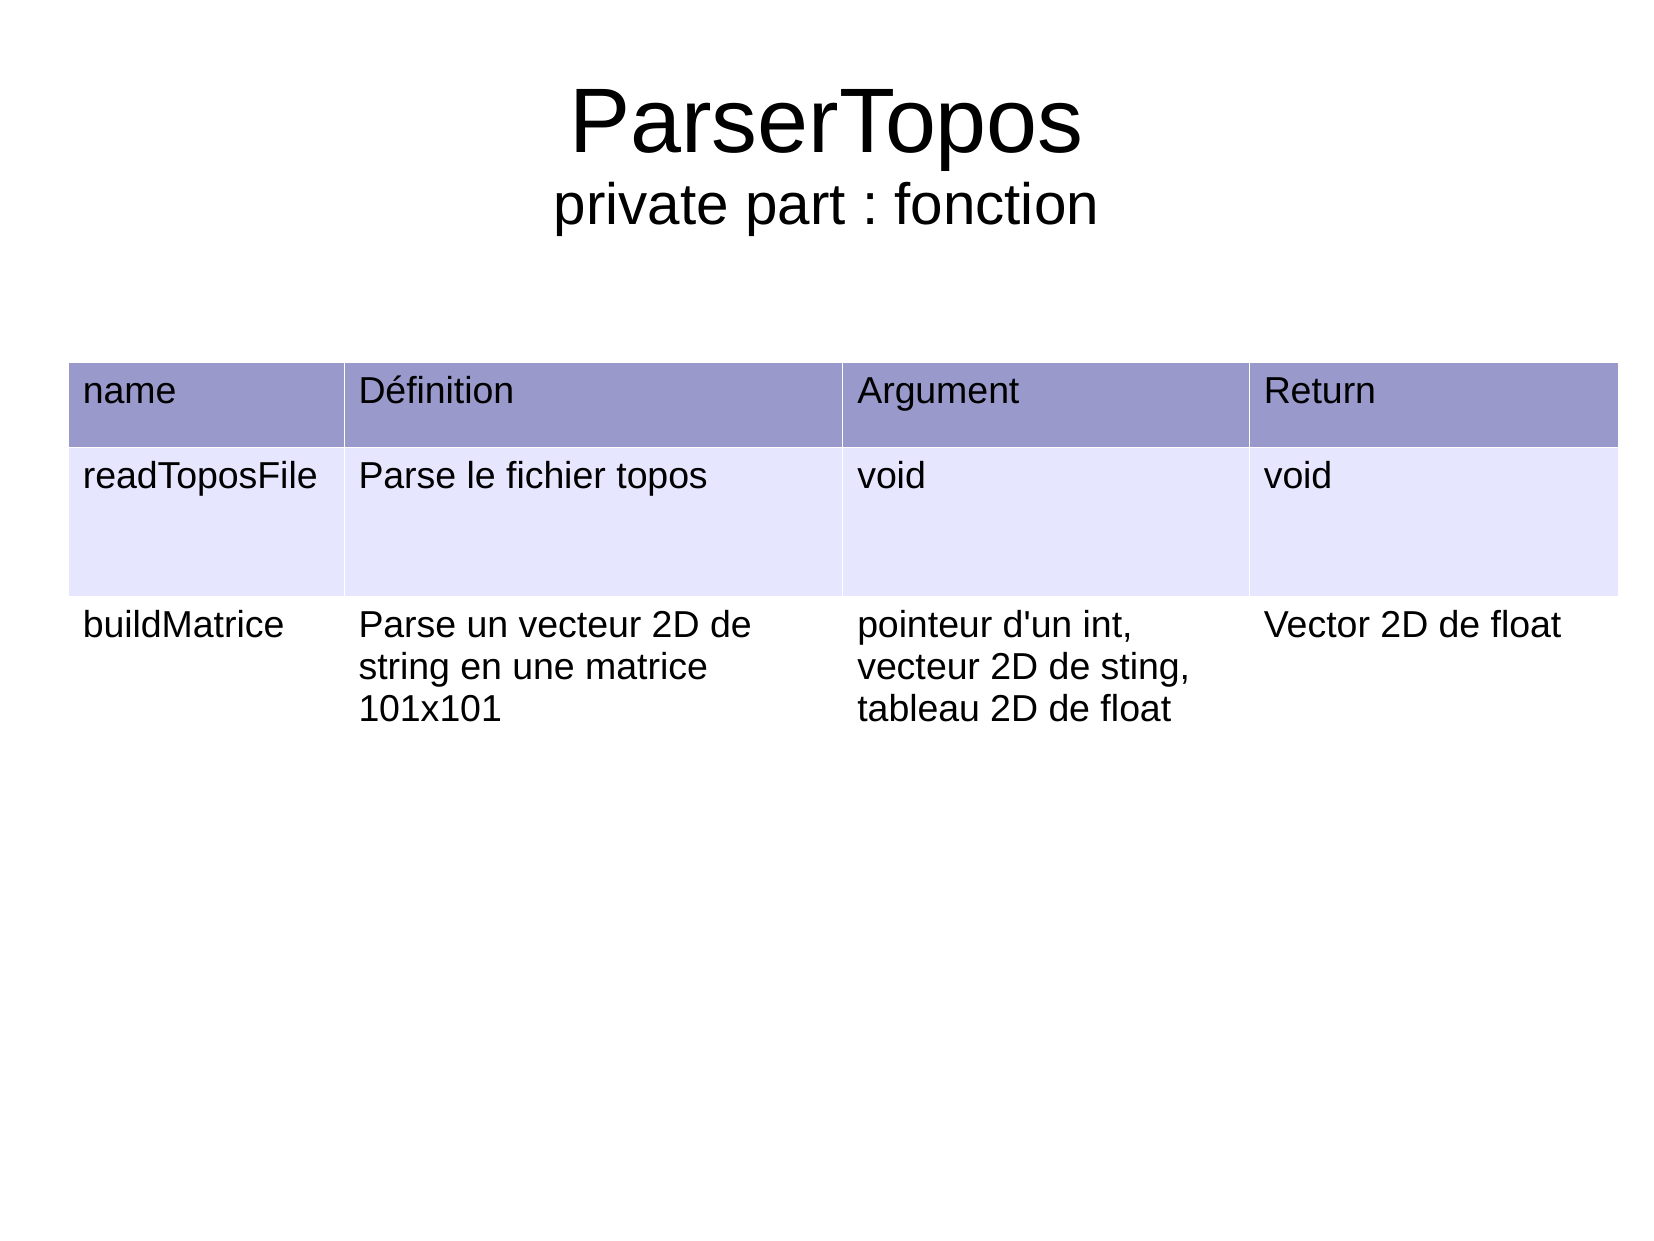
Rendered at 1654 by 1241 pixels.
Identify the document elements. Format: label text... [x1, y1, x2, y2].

table_cell Parse un vecteur 2D de string en une matrice 101x101 [345, 597, 842, 744]
table_header Définition [345, 363, 842, 447]
table_header Return [1250, 363, 1618, 447]
title ParserTopos private part : fonction [82, 49, 1571, 257]
table_cell buildMatrice [69, 597, 344, 744]
table_cell pointeur d'un int, vecteur 2D de sting, tableau 2D de float [843, 597, 1249, 744]
table_cell readToposFile [69, 448, 344, 596]
table_header name [69, 363, 344, 447]
table_cell void [1250, 448, 1618, 596]
table_cell void [843, 448, 1249, 596]
table_cell Parse le fichier topos [345, 448, 842, 596]
table_header Argument [843, 363, 1249, 447]
table_cell Vector 2D de float [1250, 597, 1618, 744]
